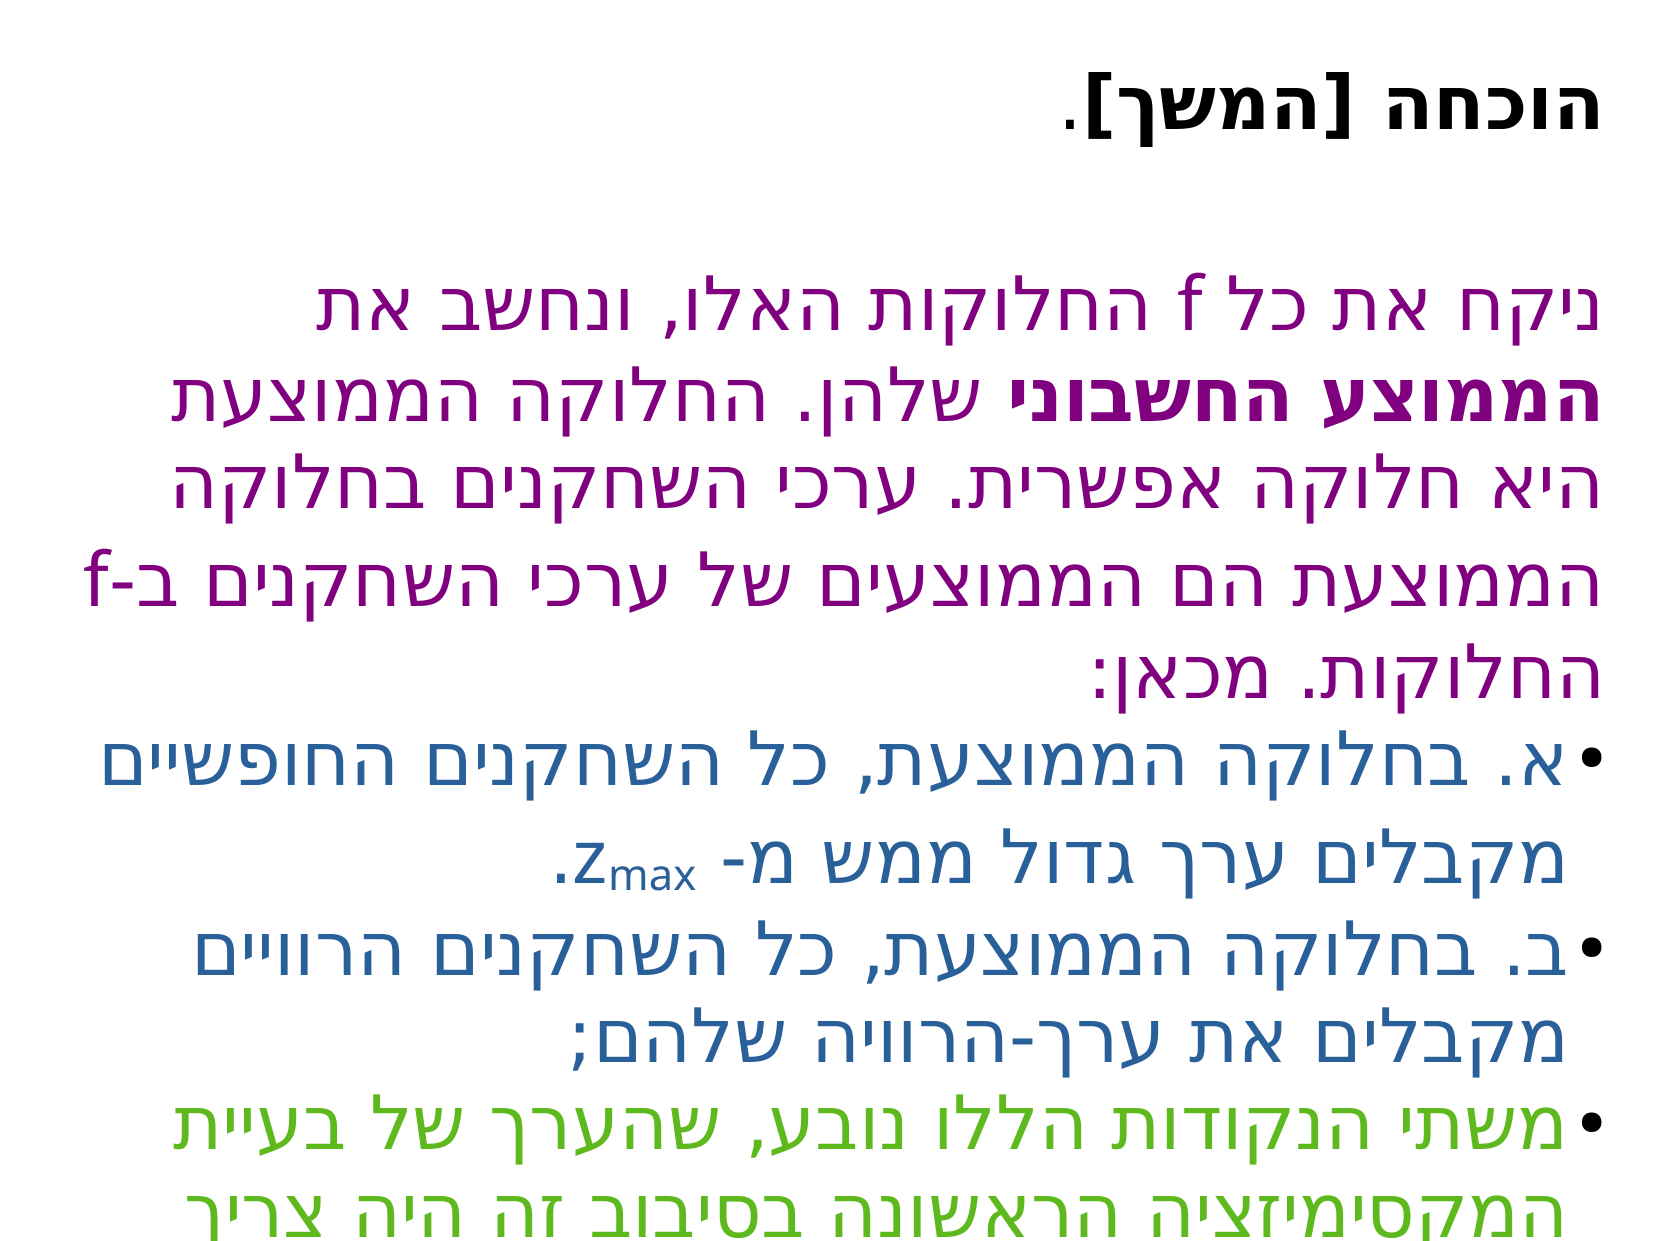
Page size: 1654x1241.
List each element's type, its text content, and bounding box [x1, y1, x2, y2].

text_box הוכחה [המשך]. ניקח את כל f החלוקות האלו, ונחשב את הממוצע החשבוני שלהן. החלוקה הממוצעת היא חלוקה אפשרית. ערכי השחקנים בחלוקה הממוצעת הם הממוצעים של ערכי השחקנים ב-f החלוקות. מכאן: א. בחלוקה הממוצעת, כל השחקנים החופשיים מקבלים ערך גדול ממש מ- zmax. ב. בחלוקה הממוצעת, כל השחקנים הרוויים מקבלים את ערך-הרוויה שלהם; משתי הנקודות הללו נובע, שהערך של בעיית המקסימיזציה הראשונה בסיבוב זה היה צריך להיות גדול ממש מ- zmax - סתירה. *** [30, 52, 1621, 1201]
